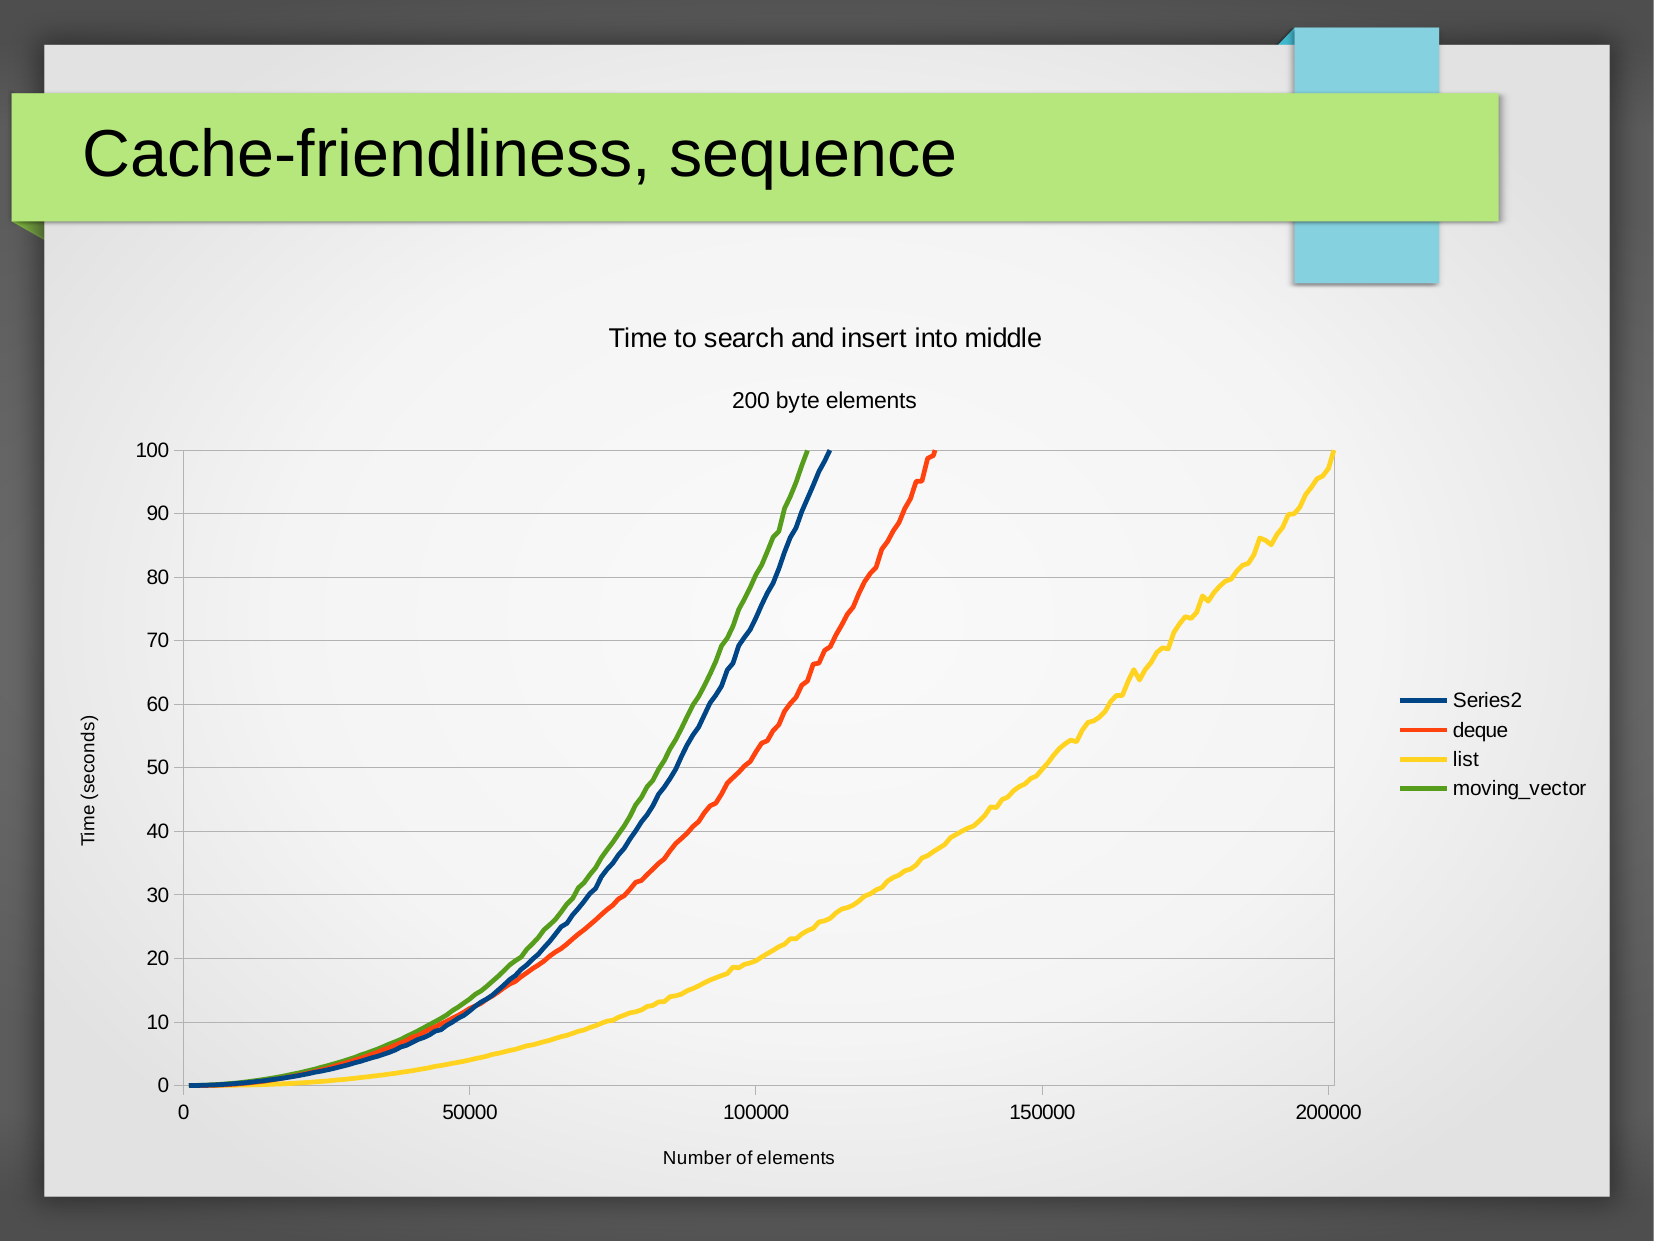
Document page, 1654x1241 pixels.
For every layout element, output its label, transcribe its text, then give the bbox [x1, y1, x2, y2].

picture [0, 0, 1654, 1241]
title Cache-friendliness, sequence [82, 94, 1264, 213]
chart [45, 289, 1606, 1201]
